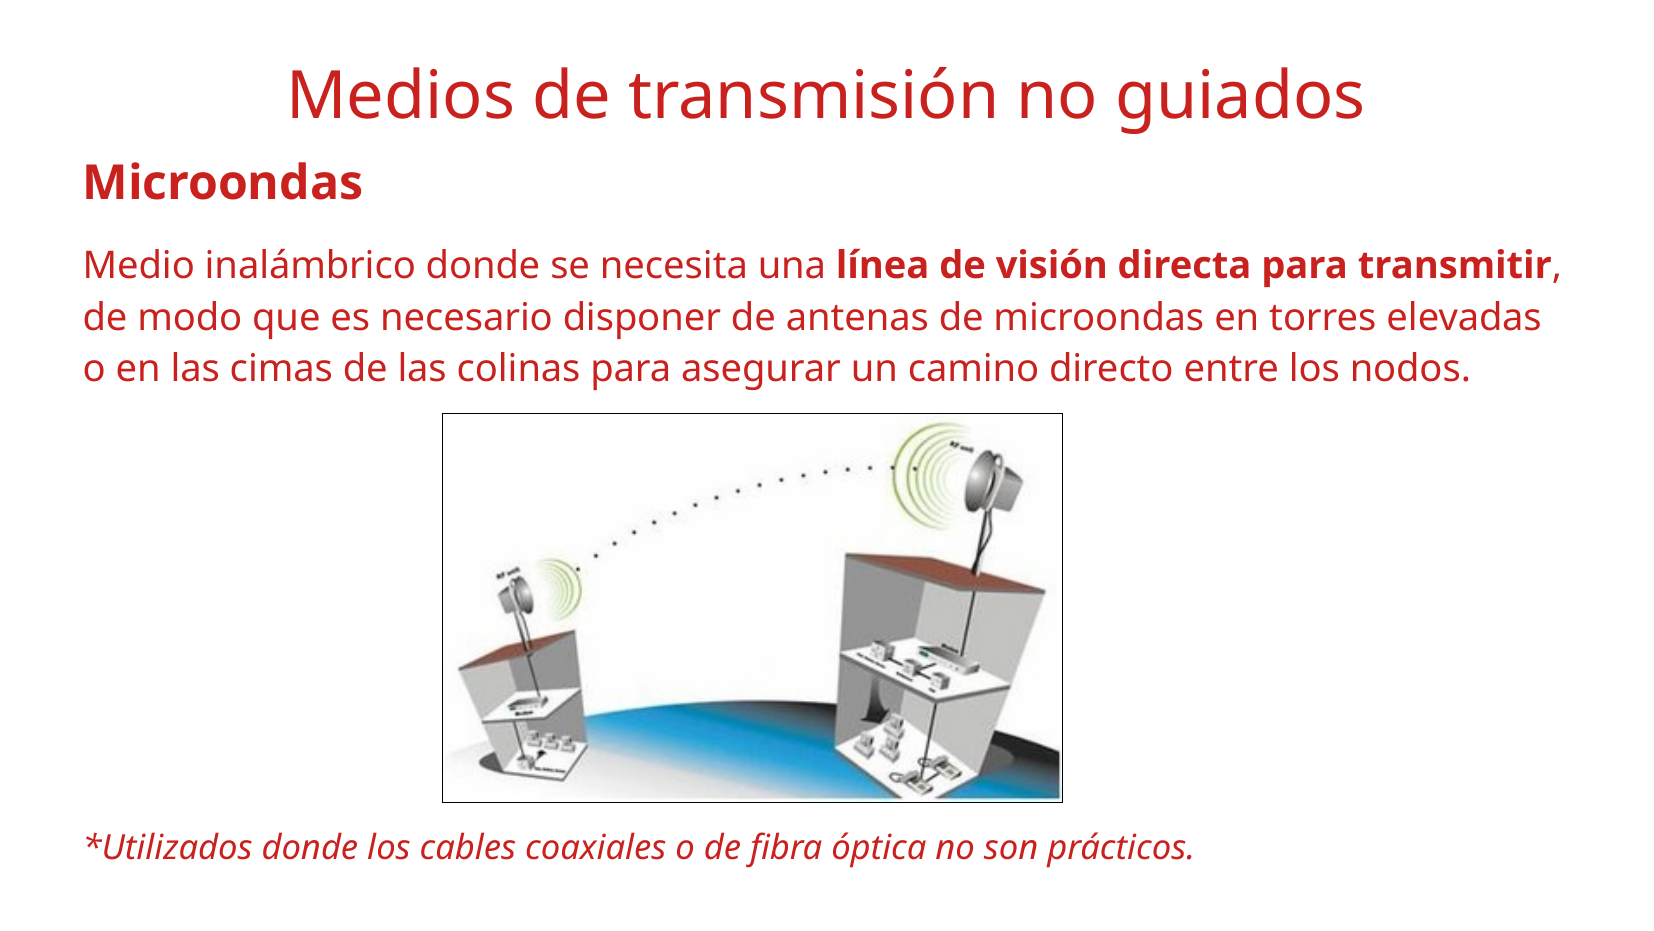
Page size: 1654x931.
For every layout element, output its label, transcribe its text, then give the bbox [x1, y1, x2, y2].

list Microondas Medio inalámbrico donde se necesita una línea de visión directa para transmitir, de modo que es necesario disponer de antenas de microondas en torres elevadas o en las cimas de las colinas para asegurar un camino directo entre los nodos. *Utilizados donde los cables coaxiales o de fibra óptica no son prácticos. [82, 147, 1565, 916]
picture [442, 413, 1063, 803]
title Medios de transmisión no guiados [82, 37, 1571, 148]
